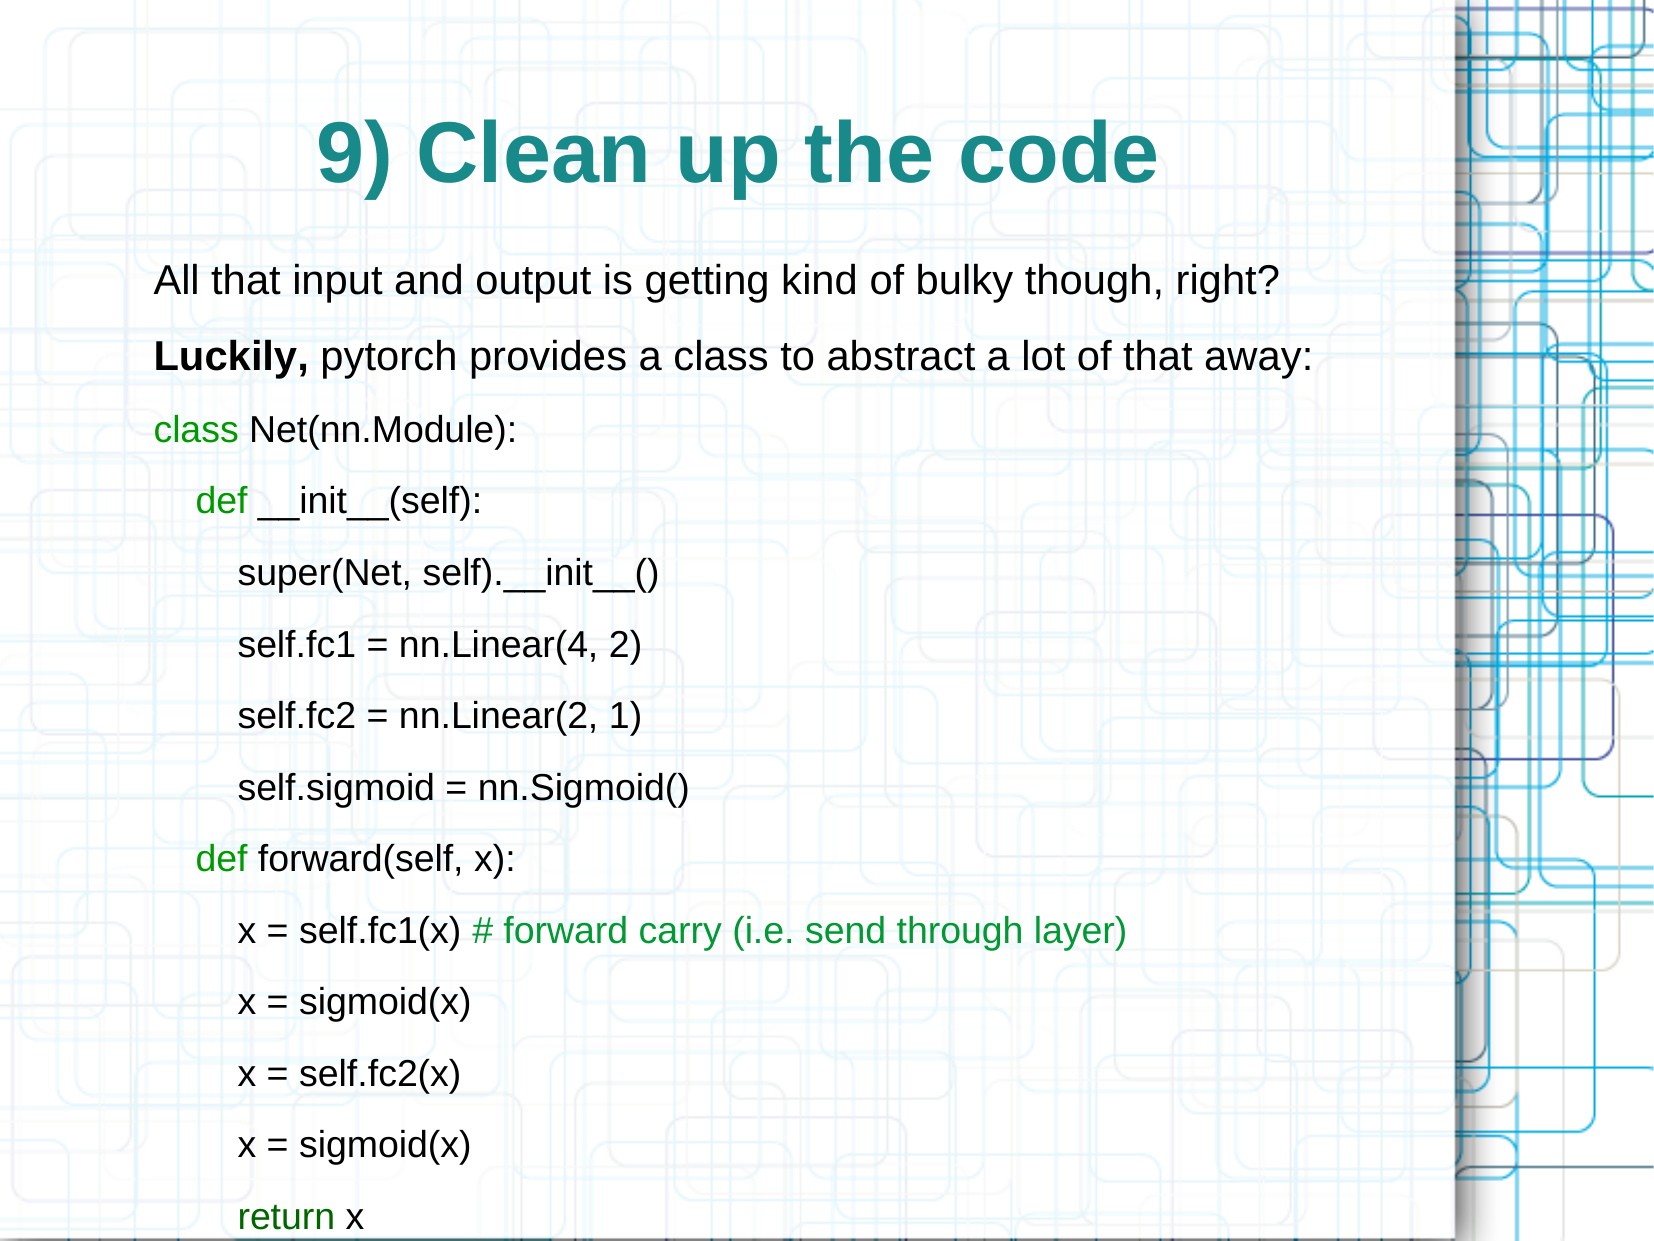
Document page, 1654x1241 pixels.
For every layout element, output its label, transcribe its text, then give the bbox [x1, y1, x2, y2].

picture [0, 0, 1654, 1241]
title 9) Clean up the code [59, 49, 1418, 257]
list All that input and output is getting kind of bulky though, right? Luckily, pytorch provides a class to abstract a lot of that away: class Net(nn.Module): def __init__(self): super(Net, self).__init__() self.fc1 = nn.Linear(4, 2) self.fc2 = nn.Linear(2, 1) self.sigmoid = nn.Sigmoid() def forward(self, x): x = self.fc1(x) # forward carry (i.e. send through layer) x = sigmoid(x) x = self.fc2(x) x = sigmoid(x) return x [82, 256, 1418, 1241]
